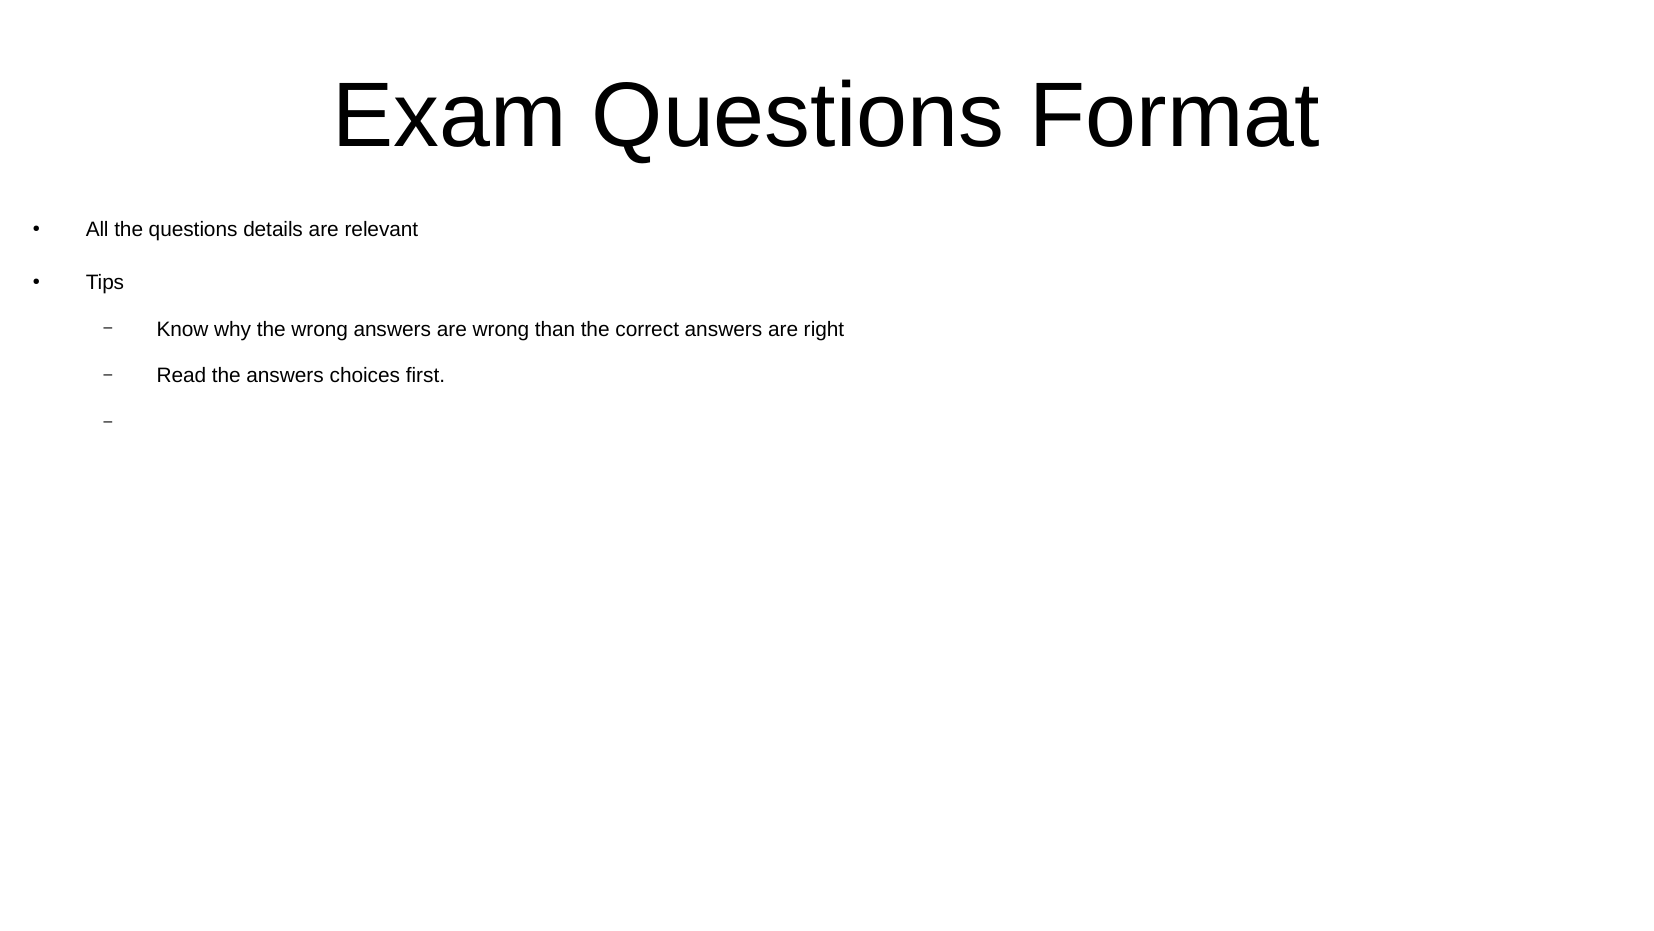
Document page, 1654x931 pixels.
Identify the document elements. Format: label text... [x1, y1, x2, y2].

title Exam Questions Format [82, 37, 1571, 193]
list All the questions details are relevant Tips Know why the wrong answers are wrong than the correct answers are right Read the answers choices first. [15, 217, 1571, 916]
